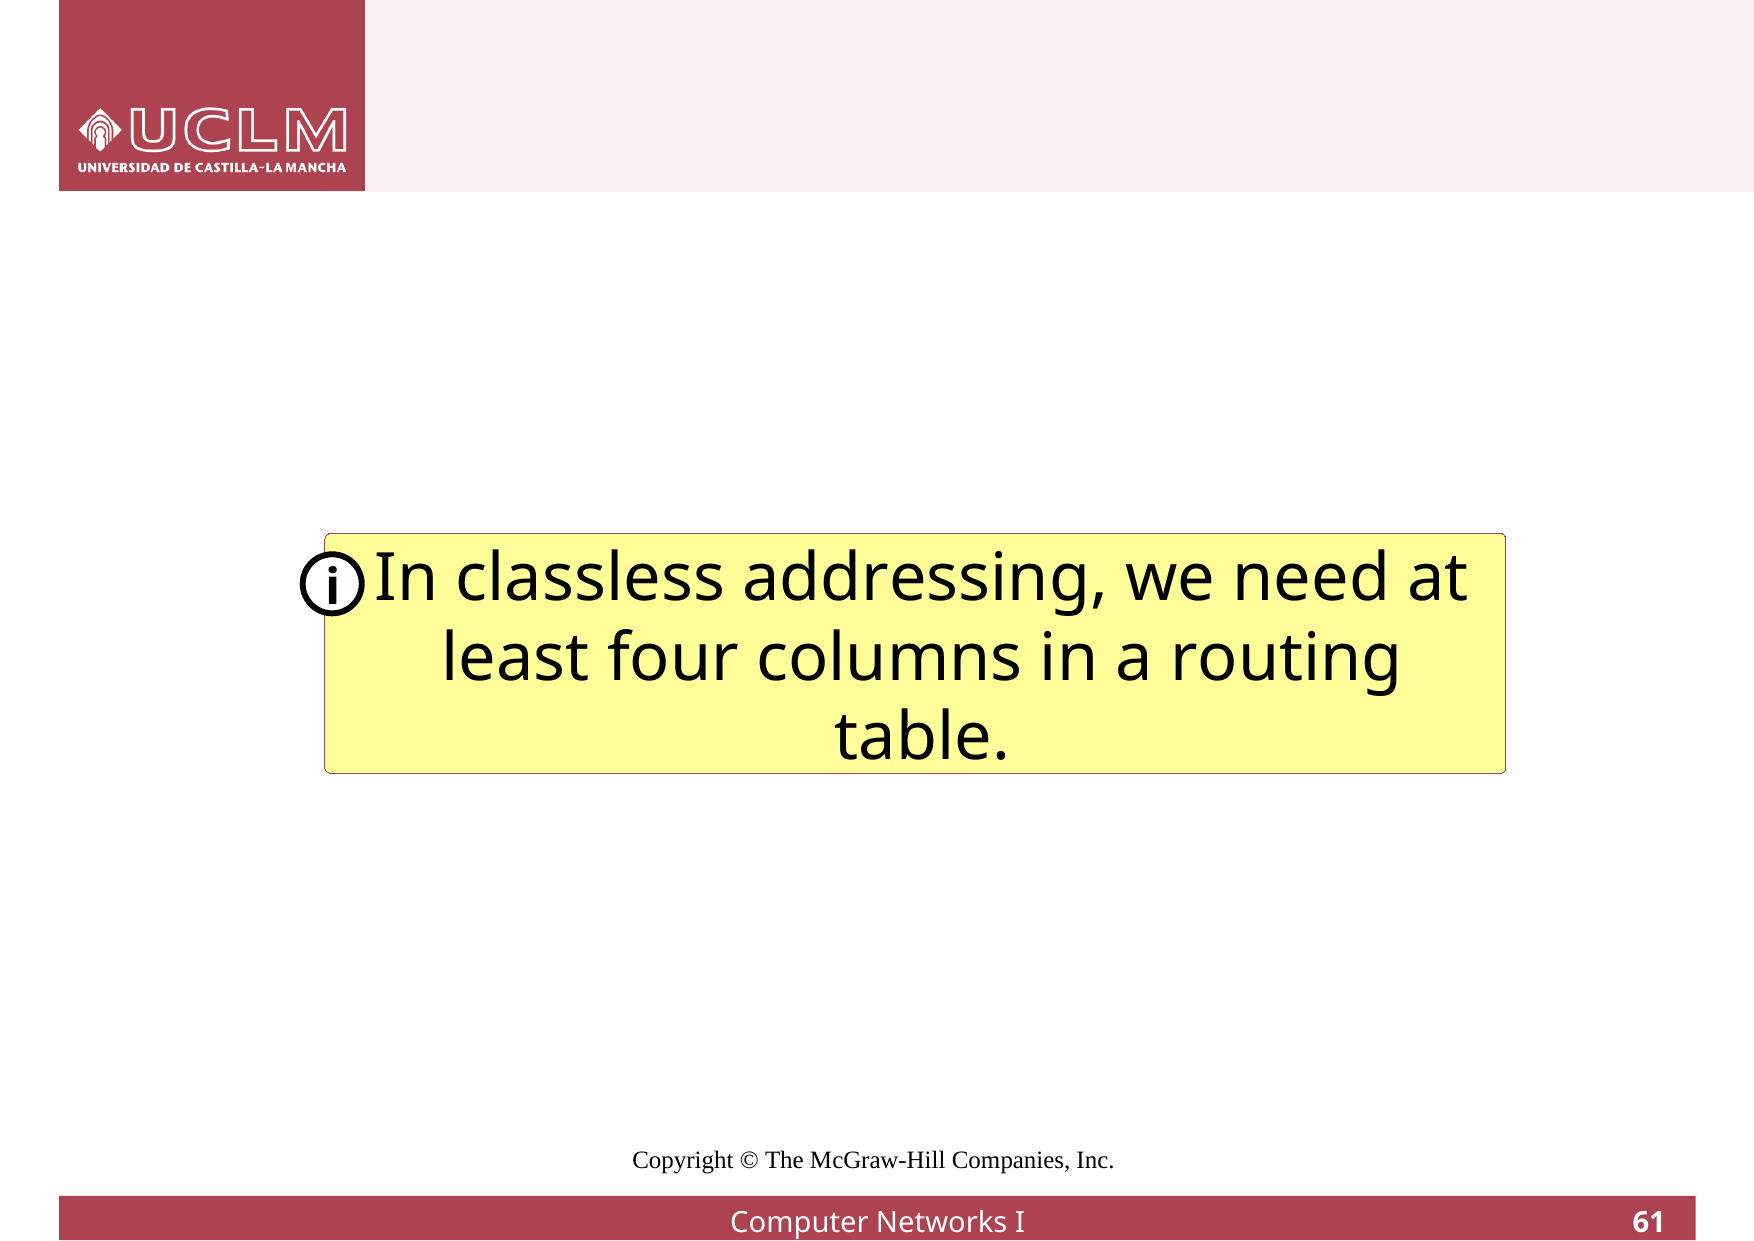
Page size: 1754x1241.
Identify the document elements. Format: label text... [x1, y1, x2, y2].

picture [59, 0, 365, 191]
text_box [302, 562, 312, 606]
text_box In classless addressing, we need at least four columns in a routing table. [324, 533, 1506, 774]
text_box [341, 555, 362, 612]
text_box Copyright © The McGraw-Hill Companies, Inc. [478, 1136, 1276, 1182]
text_box i [312, 547, 341, 636]
